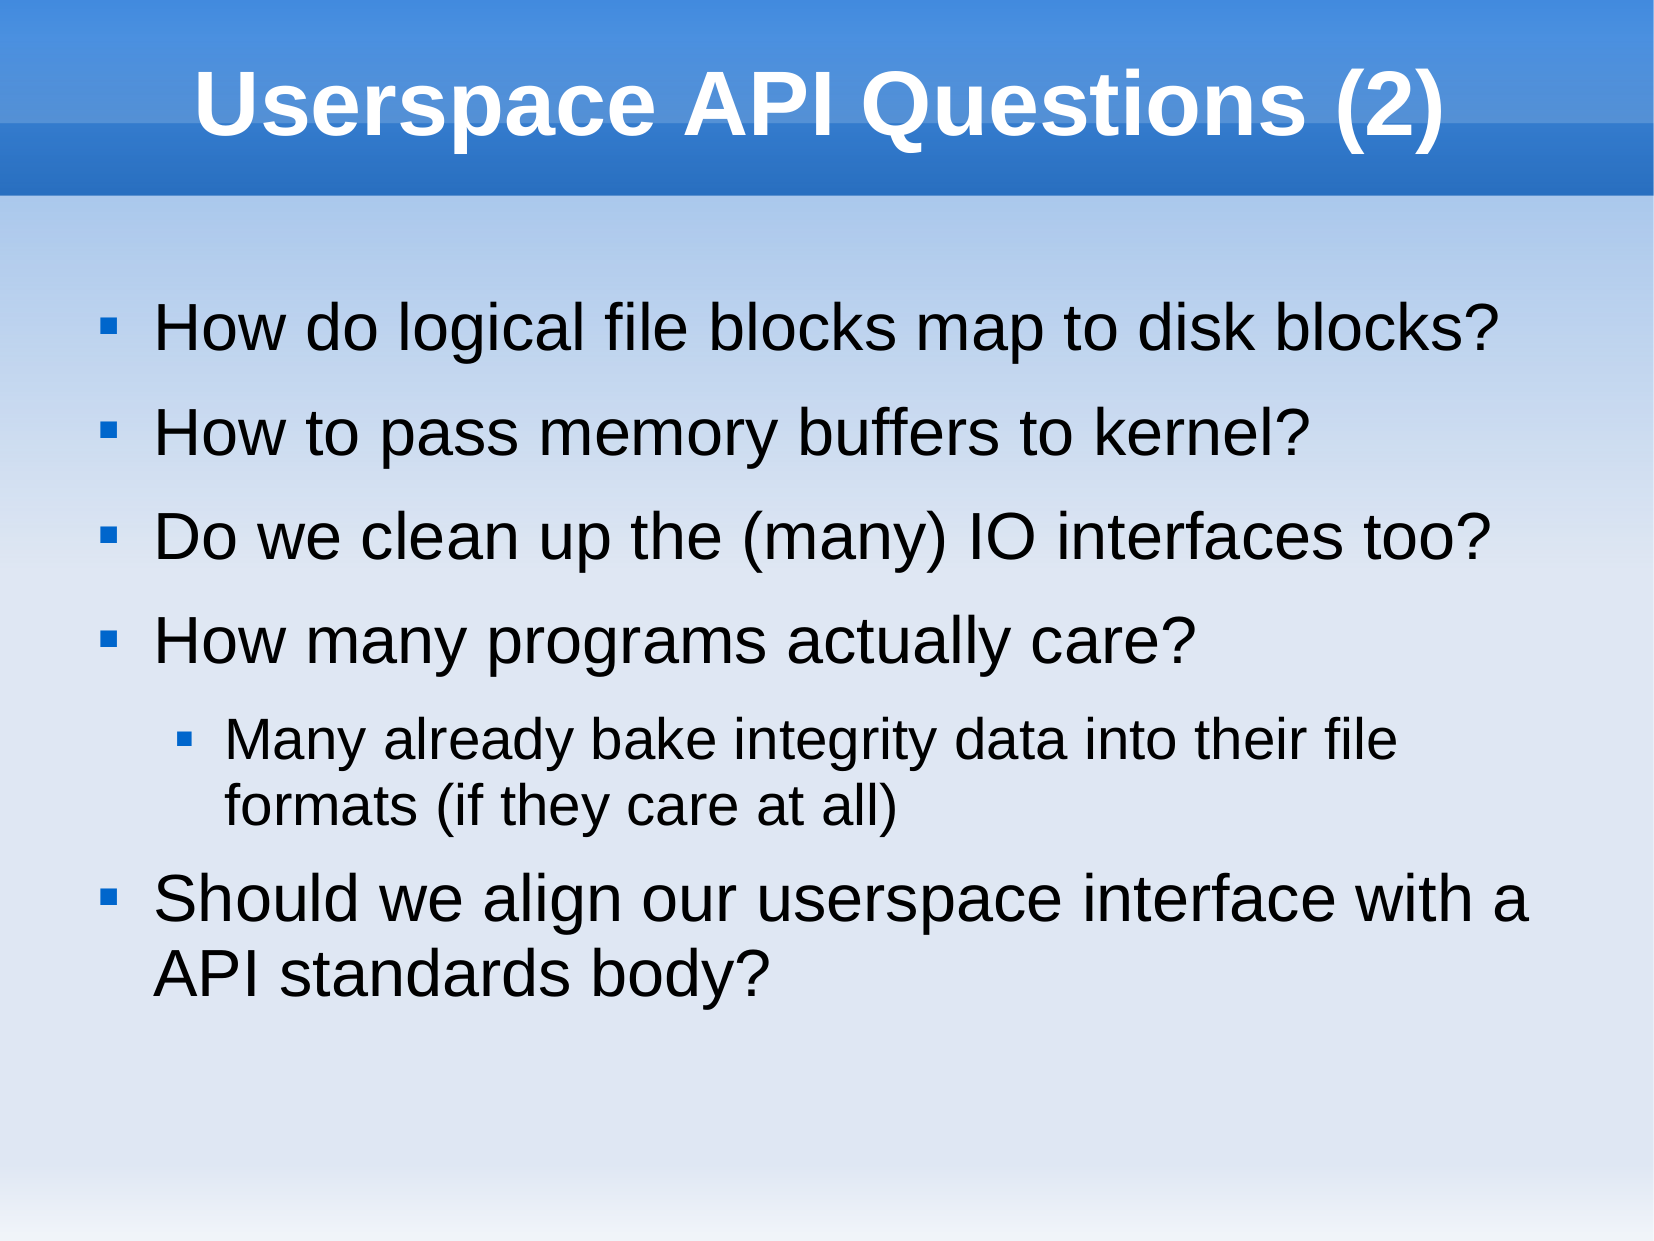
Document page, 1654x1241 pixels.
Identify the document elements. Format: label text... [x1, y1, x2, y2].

list How do logical file blocks map to disk blocks? How to pass memory buffers to kernel? Do we clean up the (many) IO interfaces too? How many programs actually care? Many already bake integrity data into their file formats (if they care at all) Should we align our userspace interface with a API standards body? [82, 290, 1571, 1094]
title Userspace API Questions (2) [76, 7, 1565, 200]
picture [0, 0, 1654, 1241]
